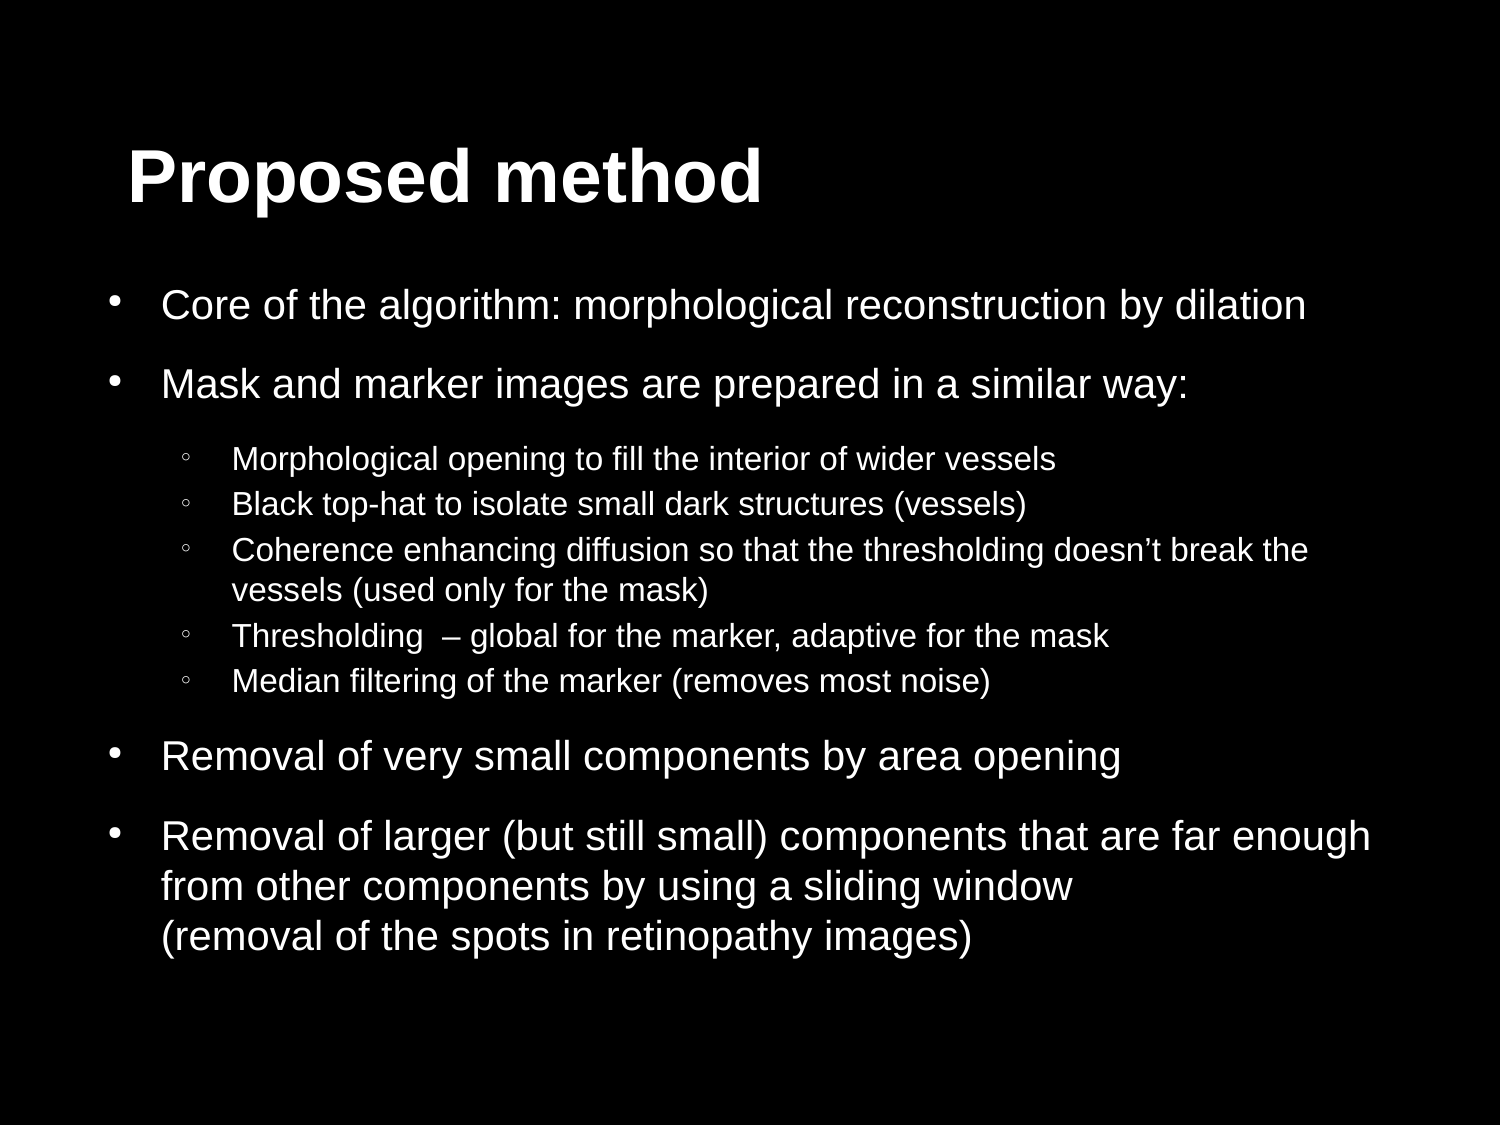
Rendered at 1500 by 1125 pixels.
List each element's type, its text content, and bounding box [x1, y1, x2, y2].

list Core of the algorithm: morphological reconstruction by dilation Mask and marker images are prepared in a similar way: Morphological opening to fill the interior of wider vessels Black top-hat to isolate small dark structures (vessels) Coherence enhancing diffusion so that the thresholding doesn’t break the vessels (used only for the mask) Thresholding – global for the marker, adaptive for the mask Median filtering of the marker (removes most noise) Removal of very small components by area opening Removal of larger (but still small) components that are far enough from other components by using a sliding window (removal of the spots in retinopathy images) [75, 262, 1425, 974]
title Proposed method [75, 14, 1425, 233]
